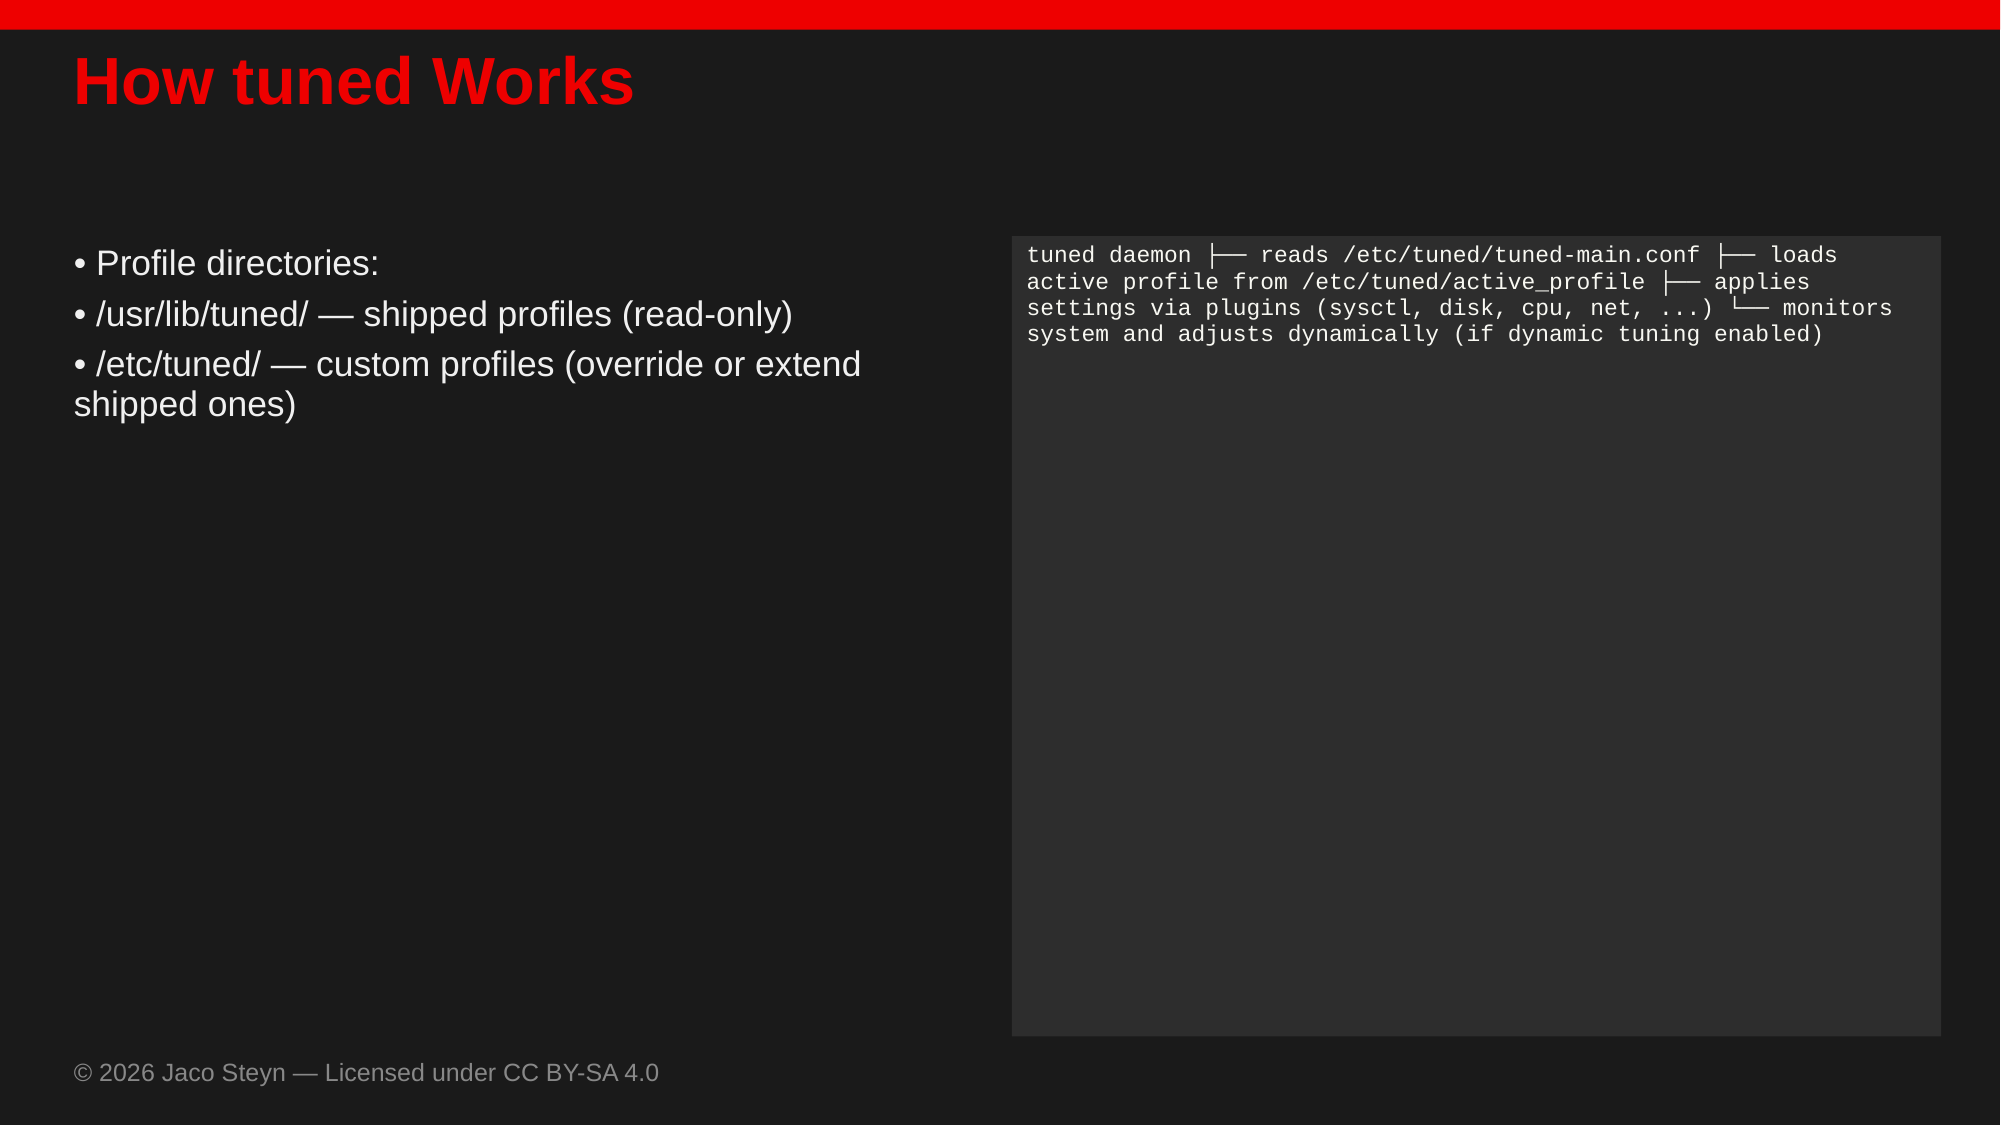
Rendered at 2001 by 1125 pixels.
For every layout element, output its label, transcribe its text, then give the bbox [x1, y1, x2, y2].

text_box © 2026 Jaco Steyn — Licensed under CC BY-SA 4.0 [59, 1051, 1942, 1093]
text_box How tuned Works [59, 36, 1942, 208]
text_box tuned daemon ├── reads /etc/tuned/tuned-main.conf ├── loads active profile from /etc/tuned/active_profile ├── applies settings via plugins (sysctl, disk, cpu, net, ...) └── monitors system and adjusts dynamically (if dynamic tuning enabled) [1011, 236, 1942, 1037]
text_box • Profile directories: • /usr/lib/tuned/ — shipped profiles (read-only) • /etc/tuned/ — custom profiles (override or extend shipped ones) [59, 236, 989, 1037]
text_box [0, 0, 2001, 30]
